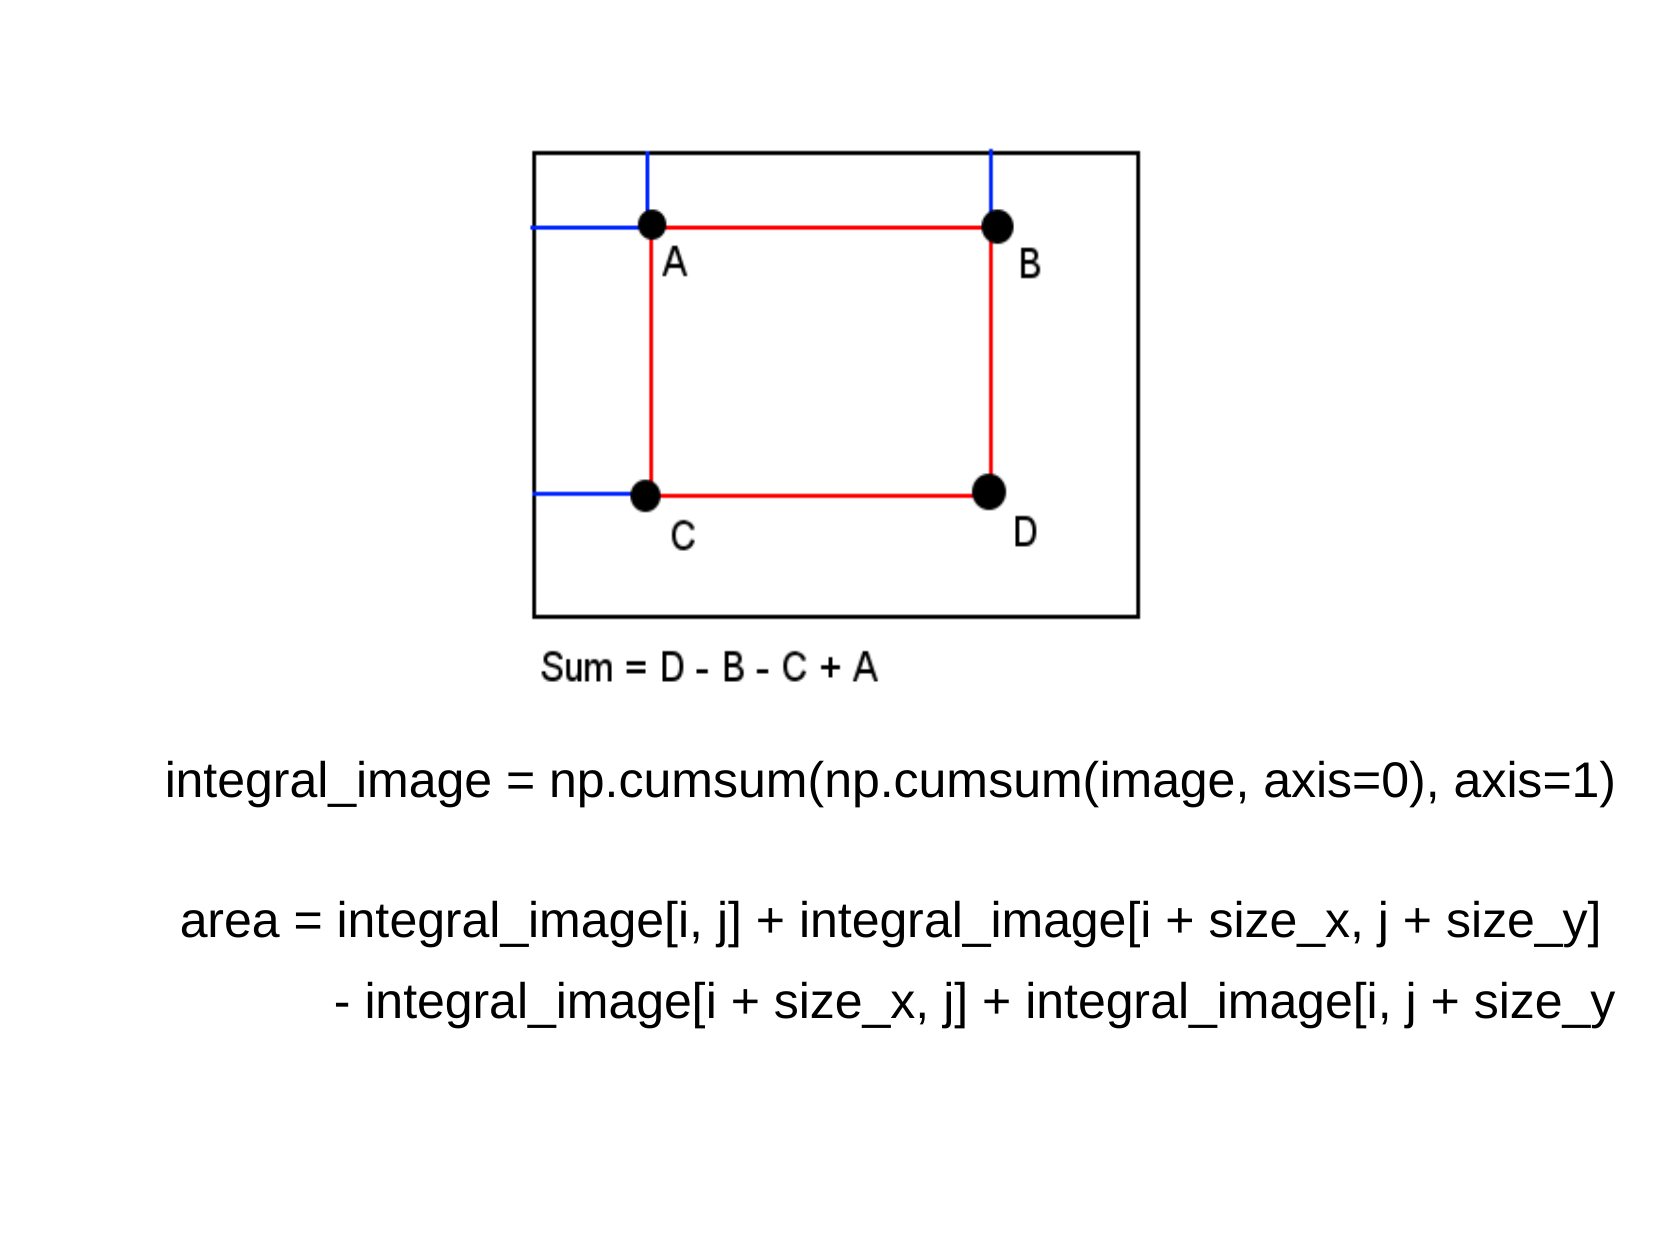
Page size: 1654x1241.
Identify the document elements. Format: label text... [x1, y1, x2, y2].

text_box integral_image = np.cumsum(np.cumsum(image, axis=0), axis=1) [150, 745, 1636, 929]
text_box area = integral_image[i, j] + integral_image[i + size_x, j + size_y] - integral_image[i + size_x, j] + integral_image[i, j + size_y [165, 885, 1653, 1241]
picture [461, 89, 1216, 694]
